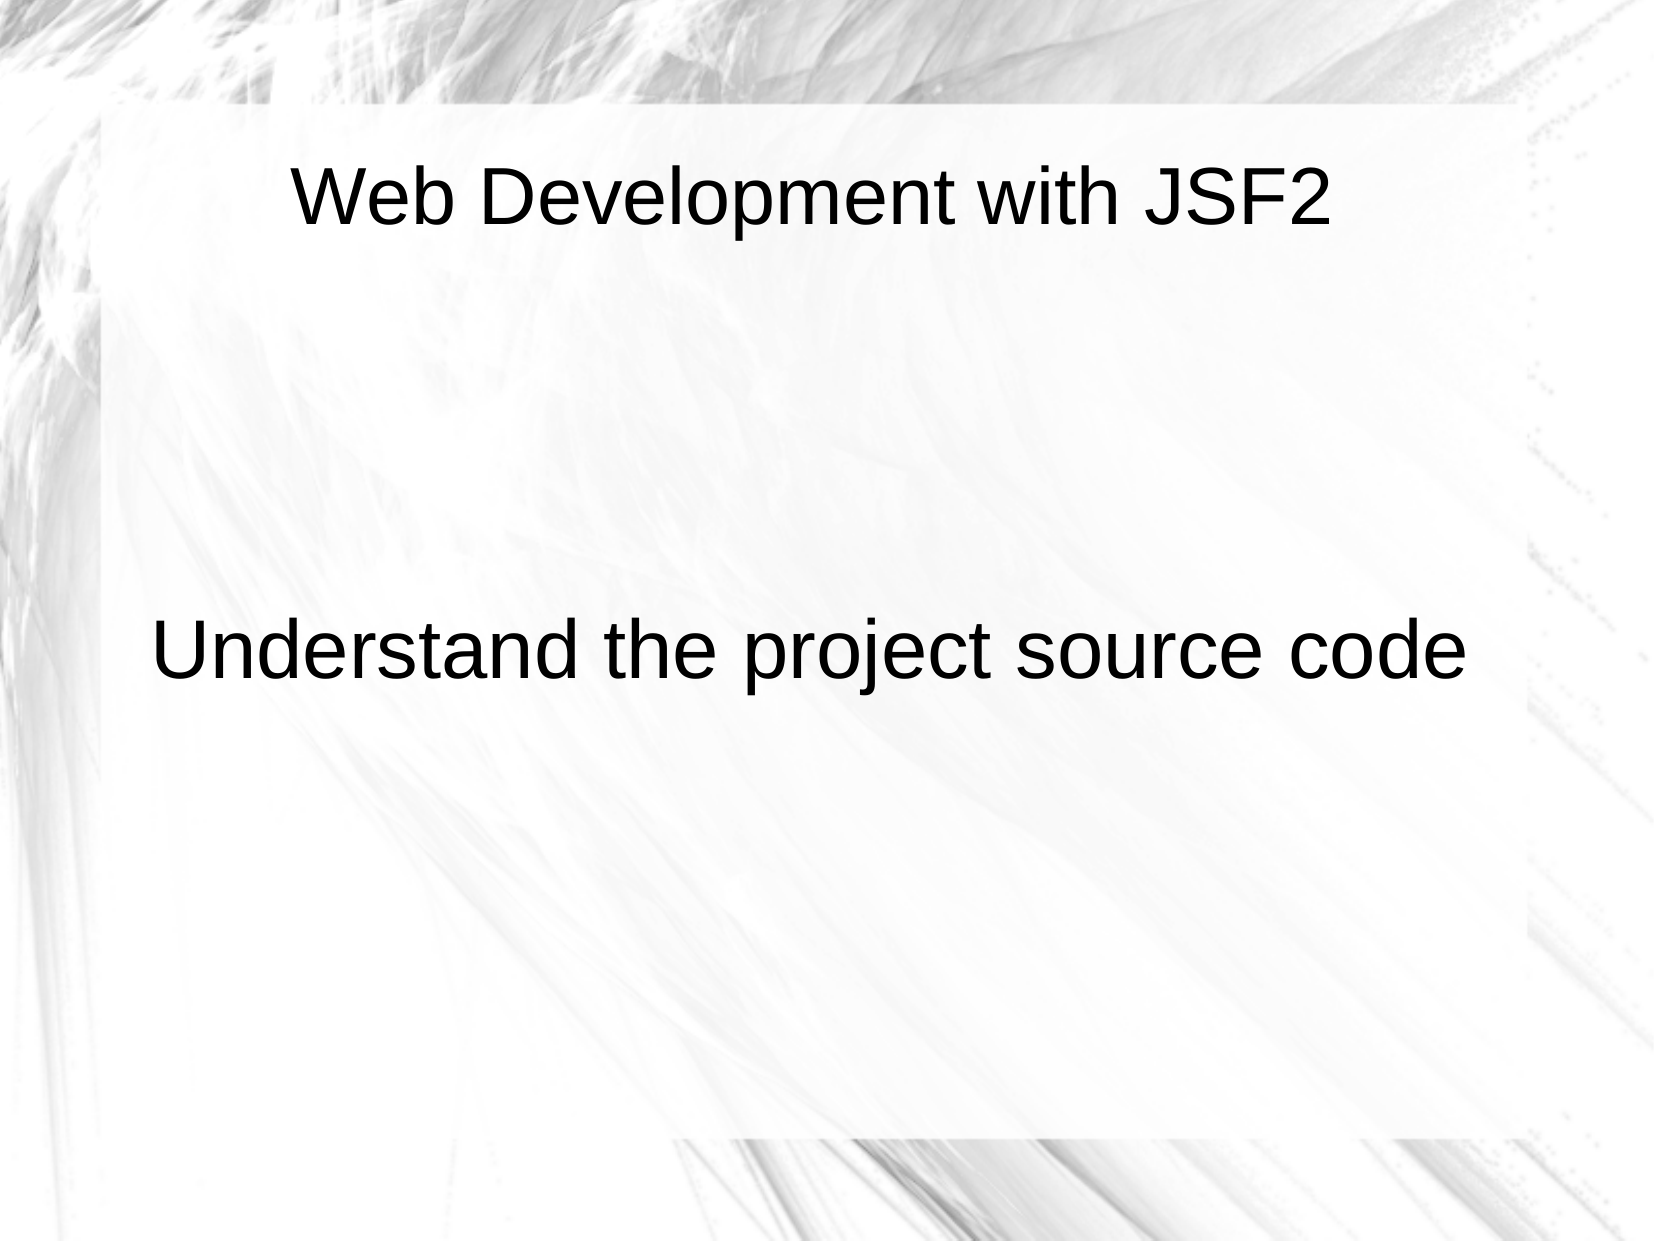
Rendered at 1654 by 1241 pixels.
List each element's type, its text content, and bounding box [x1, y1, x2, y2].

subtitle Understand the project source code [82, 290, 1538, 1010]
picture [0, 0, 1654, 1241]
title Web Development with JSF2 [118, 112, 1506, 281]
